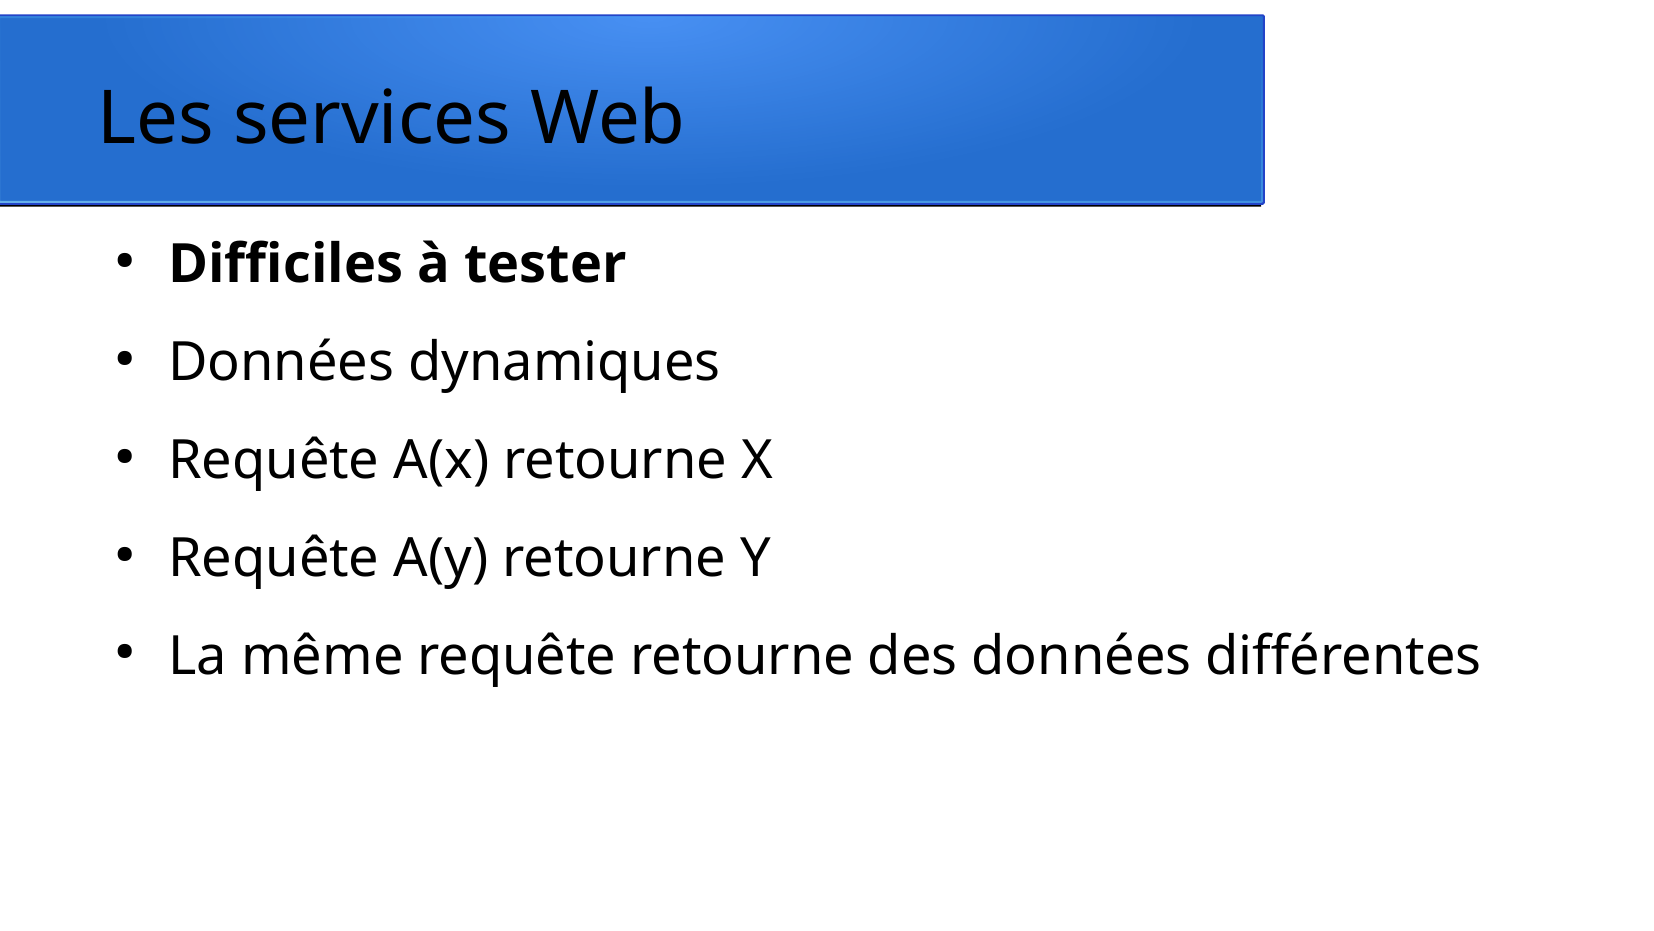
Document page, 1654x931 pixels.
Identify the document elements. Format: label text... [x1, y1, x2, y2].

title Les services Web [82, 37, 1571, 193]
list Difficiles à tester Données dynamiques Requête A(x) retourne X Requête A(y) retourne Y La même requête retourne des données différentes [82, 216, 1571, 719]
